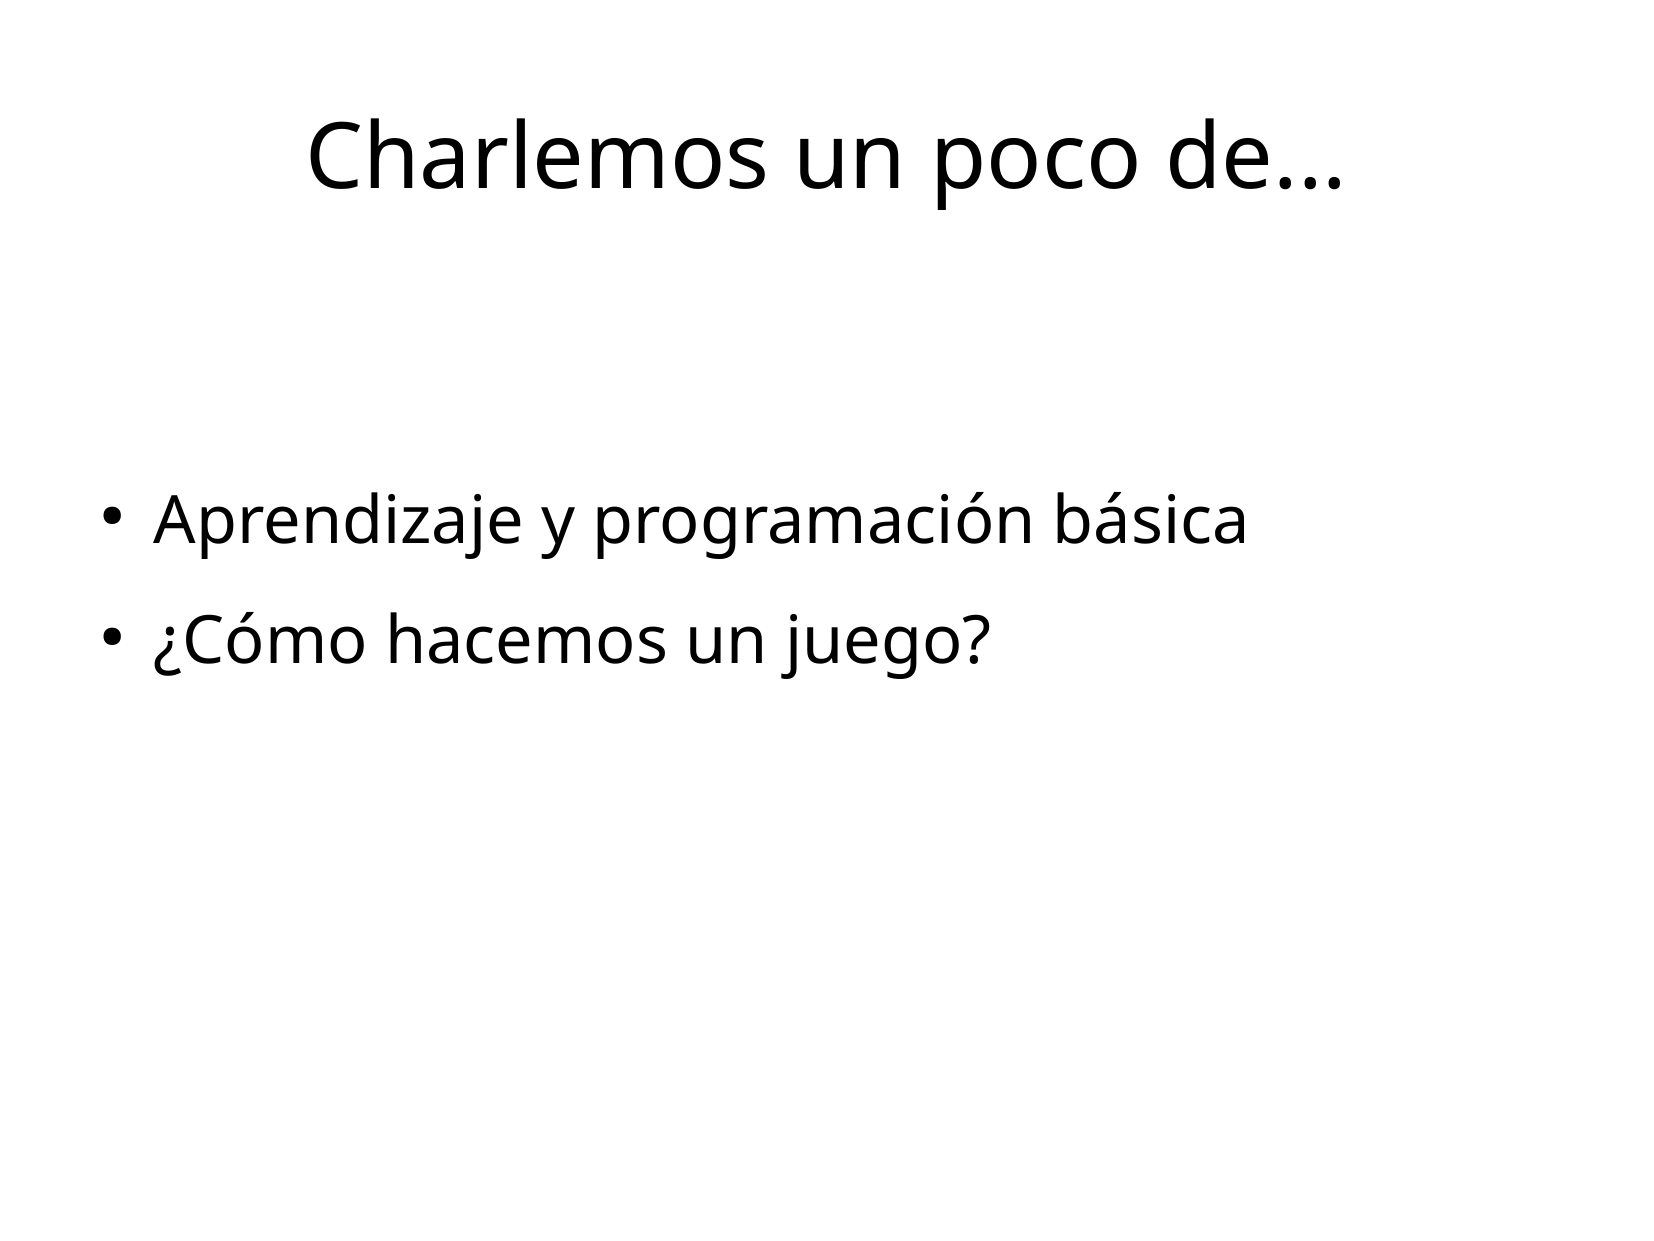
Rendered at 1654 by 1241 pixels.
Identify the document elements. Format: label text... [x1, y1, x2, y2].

list Aprendizaje y programación básica ¿Cómo hacemos un juego? [82, 472, 1571, 1109]
title Charlemos un poco de... [82, 49, 1571, 257]
